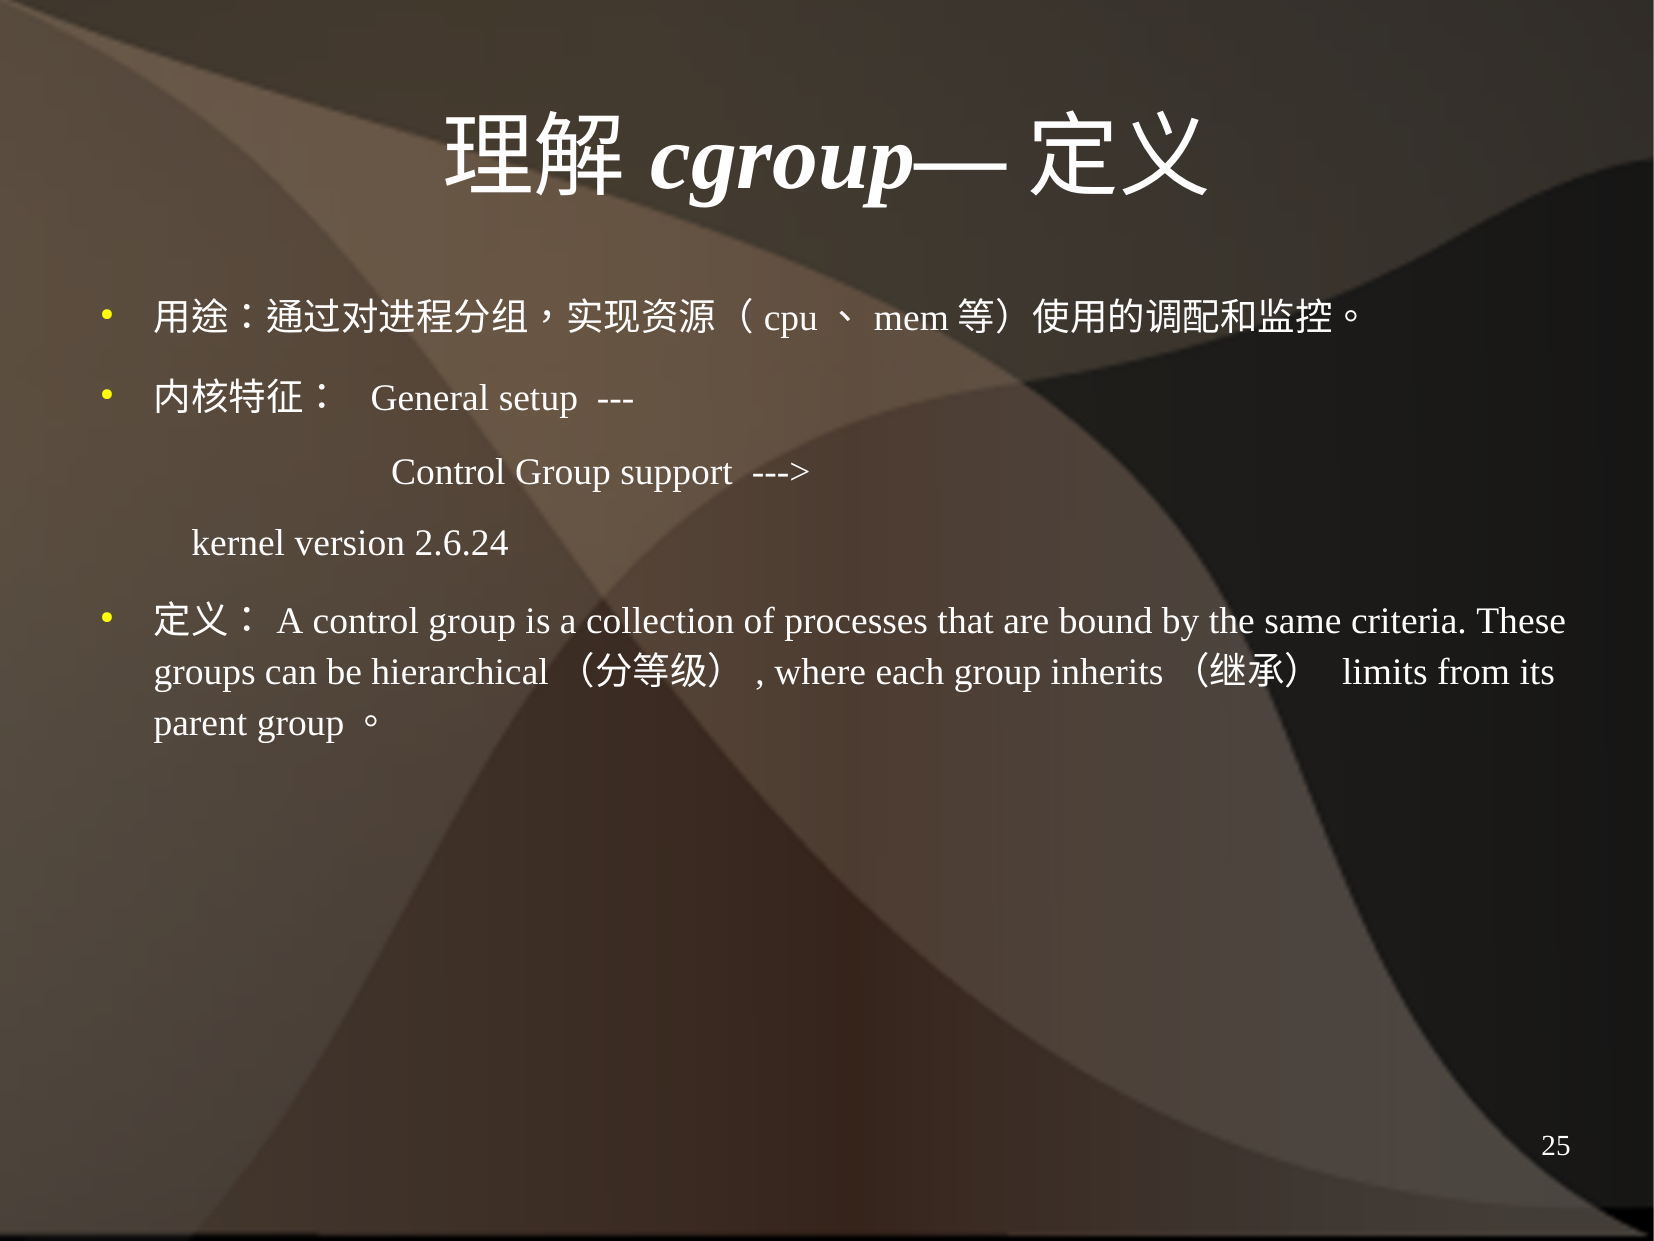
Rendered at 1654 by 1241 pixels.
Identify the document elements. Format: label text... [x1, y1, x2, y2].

picture [0, 0, 1654, 1241]
title 理解cgroup—定义 [82, 49, 1571, 257]
list 用途：通过对进程分组，实现资源（cpu、mem等）使用的调配和监控。 内核特征： General setup --- Control Group support ---> kernel version 2.6.24 定义：A control group is a collection of processes that are bound by the same criteria. These groups can be hierarchical（分等级）, where each group inherits（继承） limits from its parent group。 [82, 290, 1571, 1109]
